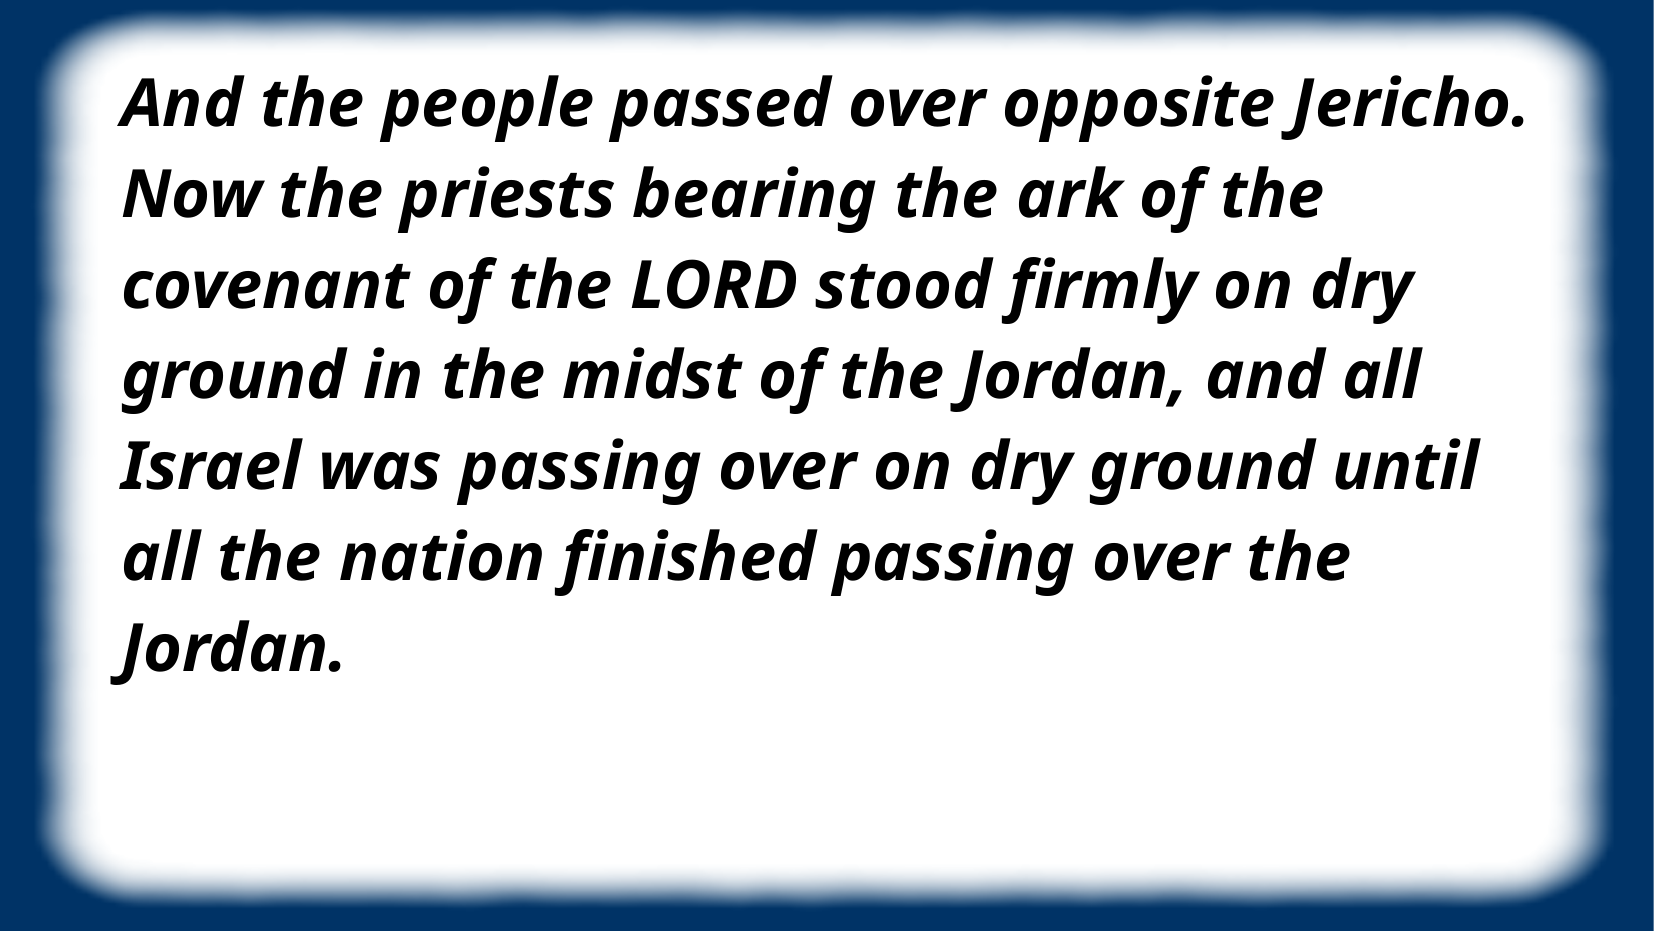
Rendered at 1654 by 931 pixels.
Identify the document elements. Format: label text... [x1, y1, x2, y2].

text_box And the people passed over opposite Jericho. Now the priests bearing the ark of the covenant of the Lord stood firmly on dry ground in the midst of the Jordan, and all Israel was passing over on dry ground until all the nation finished passing over the Jordan. [106, 47, 1576, 596]
picture [0, 0, 1654, 931]
